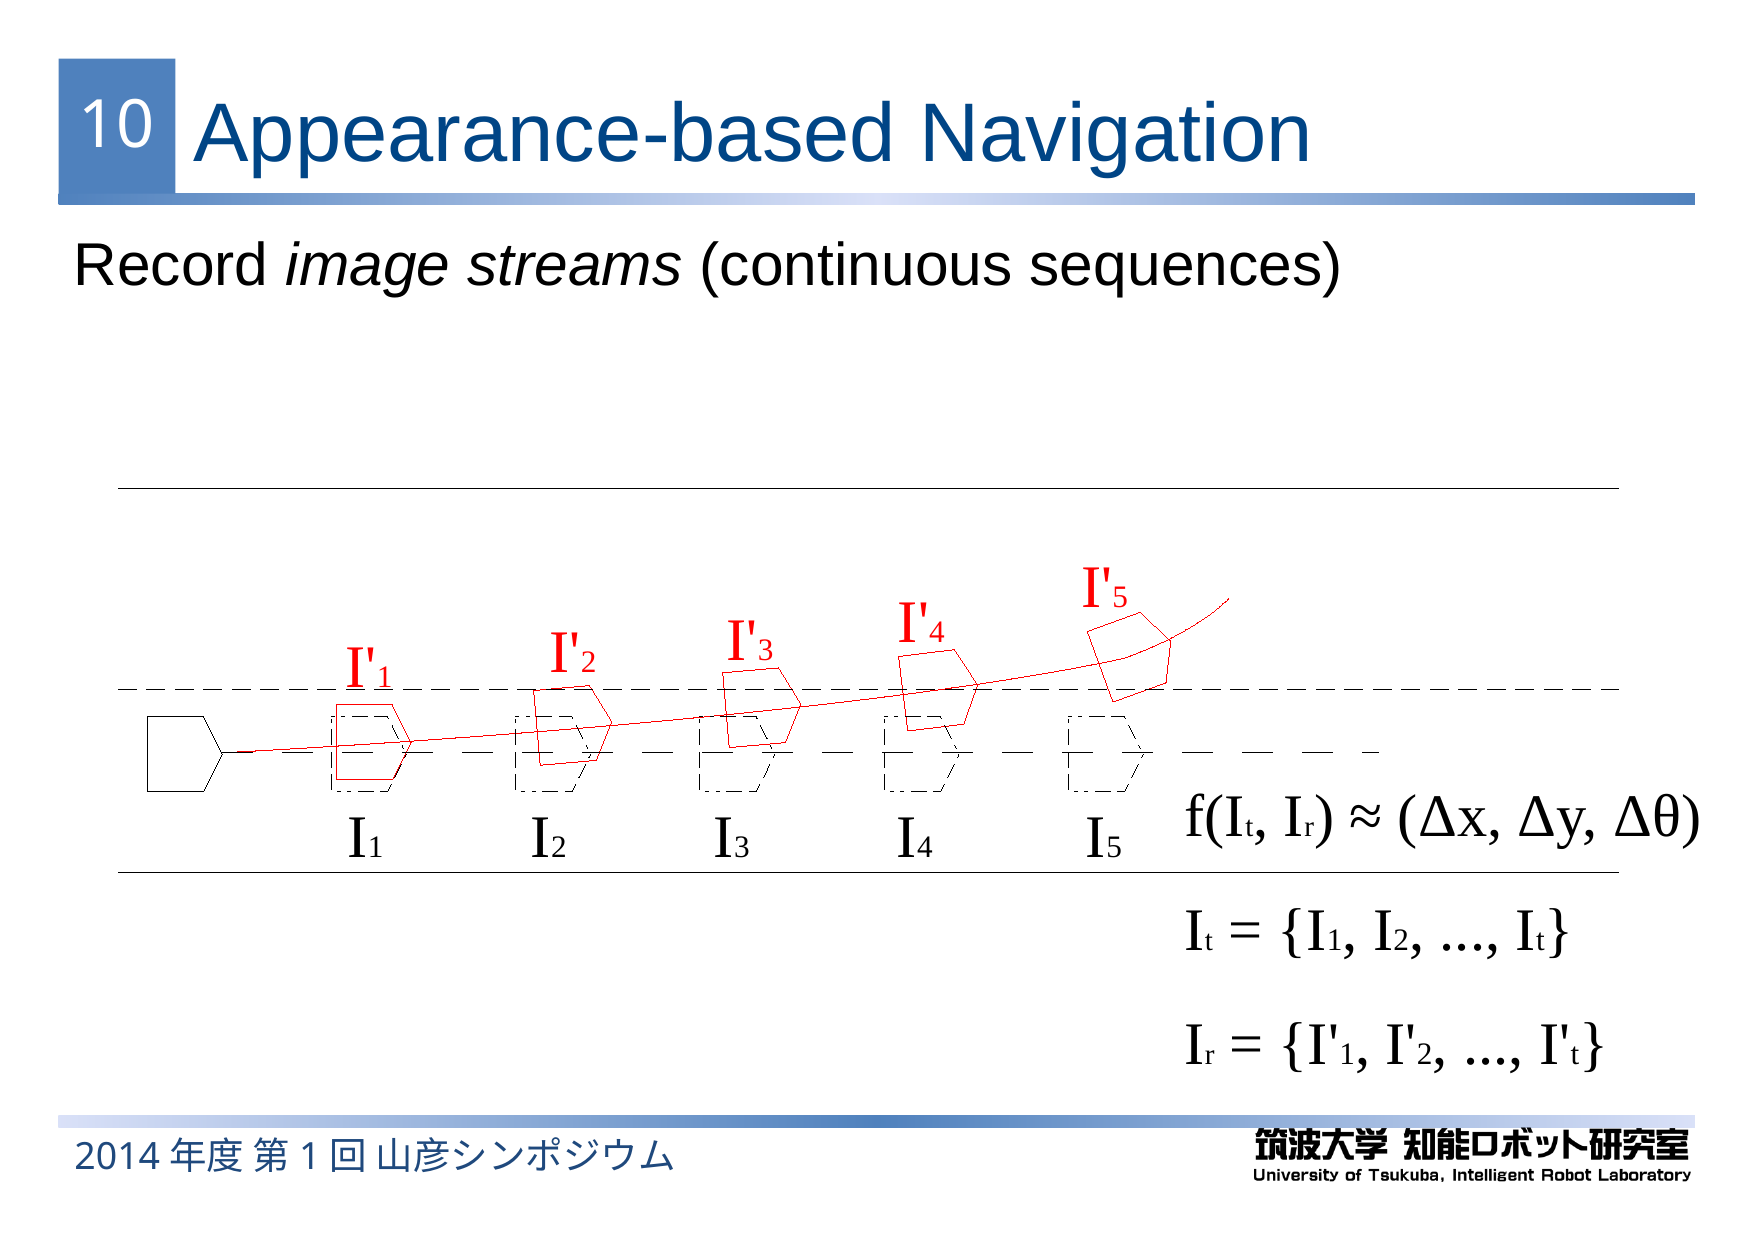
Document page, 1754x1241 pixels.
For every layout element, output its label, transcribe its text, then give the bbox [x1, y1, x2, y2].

text_box I3 [637, 796, 820, 879]
text_box I'5 [1010, 545, 1199, 629]
text_box Record image streams (continuous sequences) [58, 223, 1696, 307]
text_box I5 [1009, 796, 1199, 879]
text_box I4 [820, 796, 1009, 879]
text_box I'4 [826, 581, 1016, 664]
picture [1252, 1127, 1691, 1182]
text_box Ir = {I'1, I'2, ..., I't} [1169, 1003, 1648, 1086]
text_box I'1 [274, 625, 464, 709]
text_box It = {I1, I2, ..., It} [1169, 889, 1618, 972]
text_box I1 [271, 796, 454, 879]
text_box I'2 [478, 610, 668, 694]
text_box I2 [454, 796, 637, 879]
text_box I'3 [655, 599, 845, 682]
title Appearance-based Navigation [193, 61, 1651, 205]
text_box f(It, Ir) ≈ (Δx, Δy, Δθ) [1169, 775, 1740, 858]
